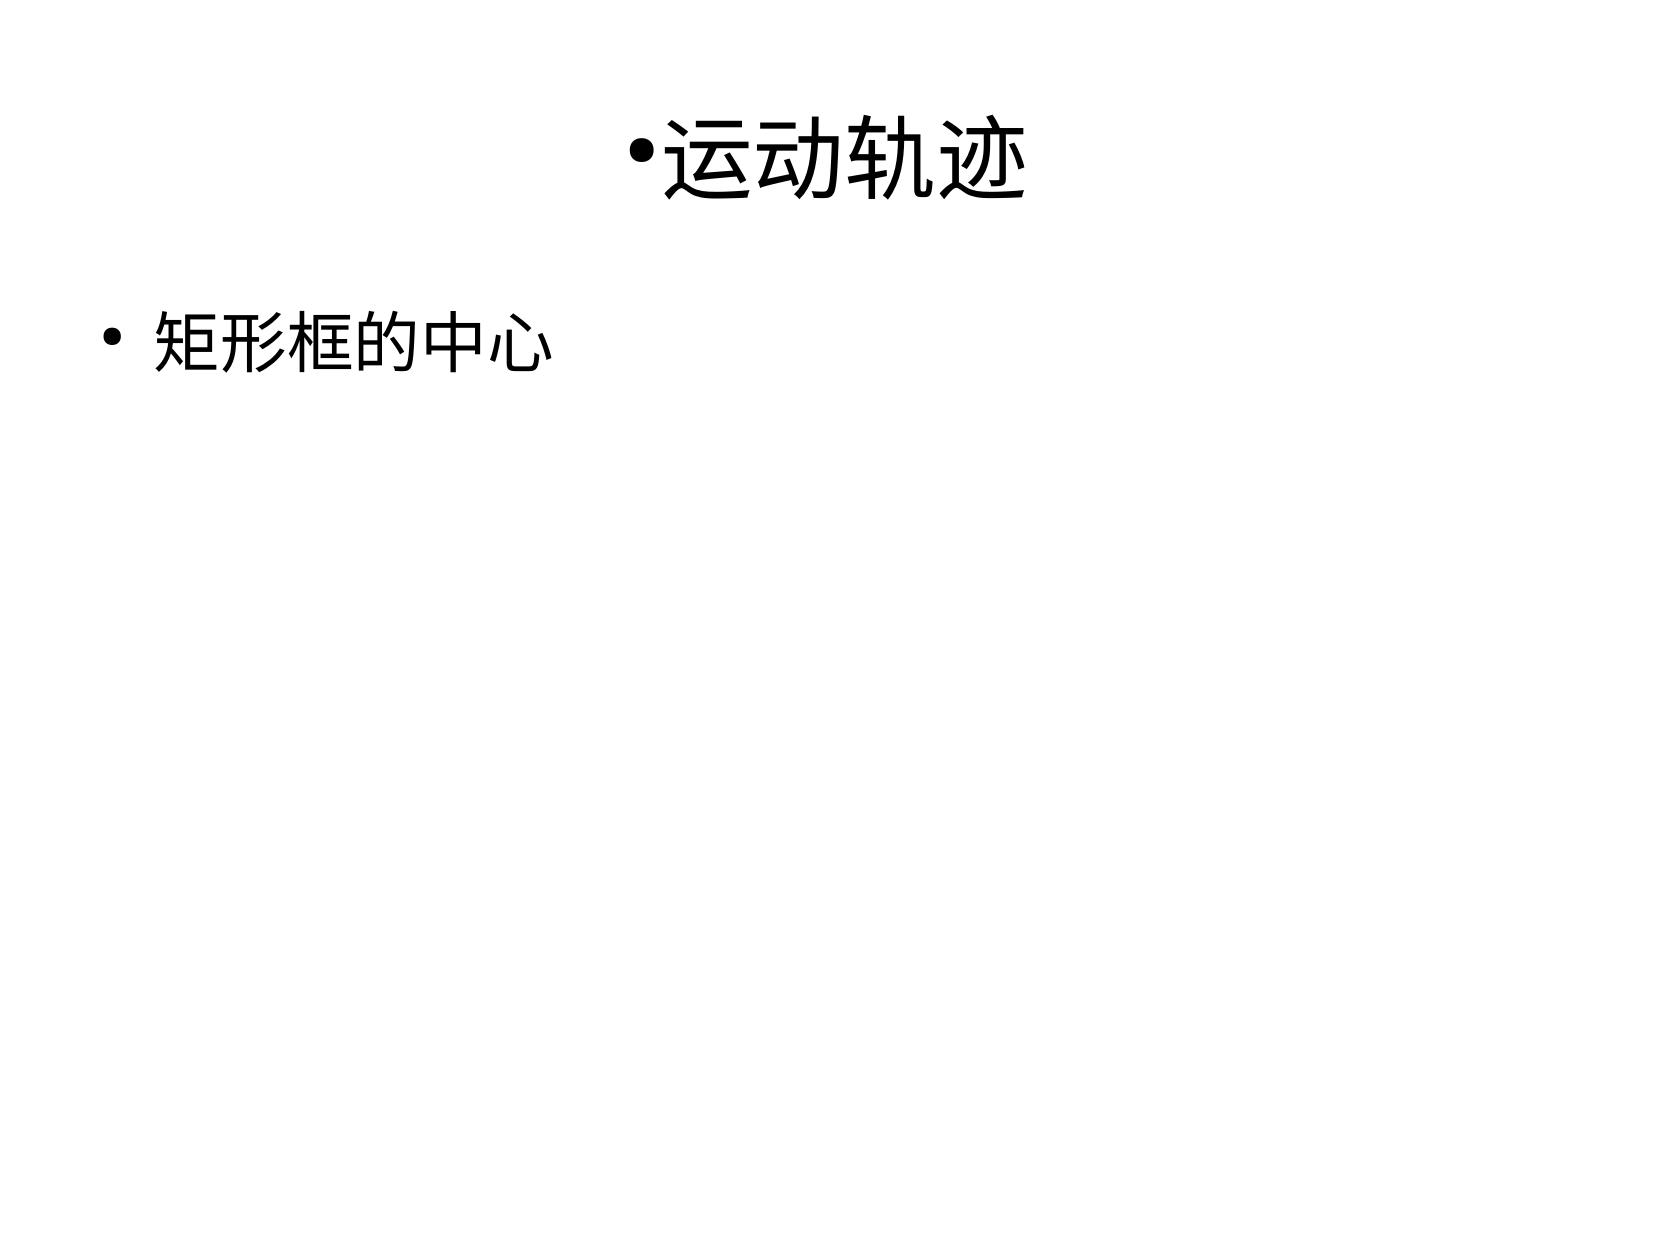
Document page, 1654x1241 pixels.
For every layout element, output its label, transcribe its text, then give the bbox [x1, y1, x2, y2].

title 运动轨迹 [82, 49, 1571, 257]
list 矩形框的中心 [82, 290, 1571, 1010]
